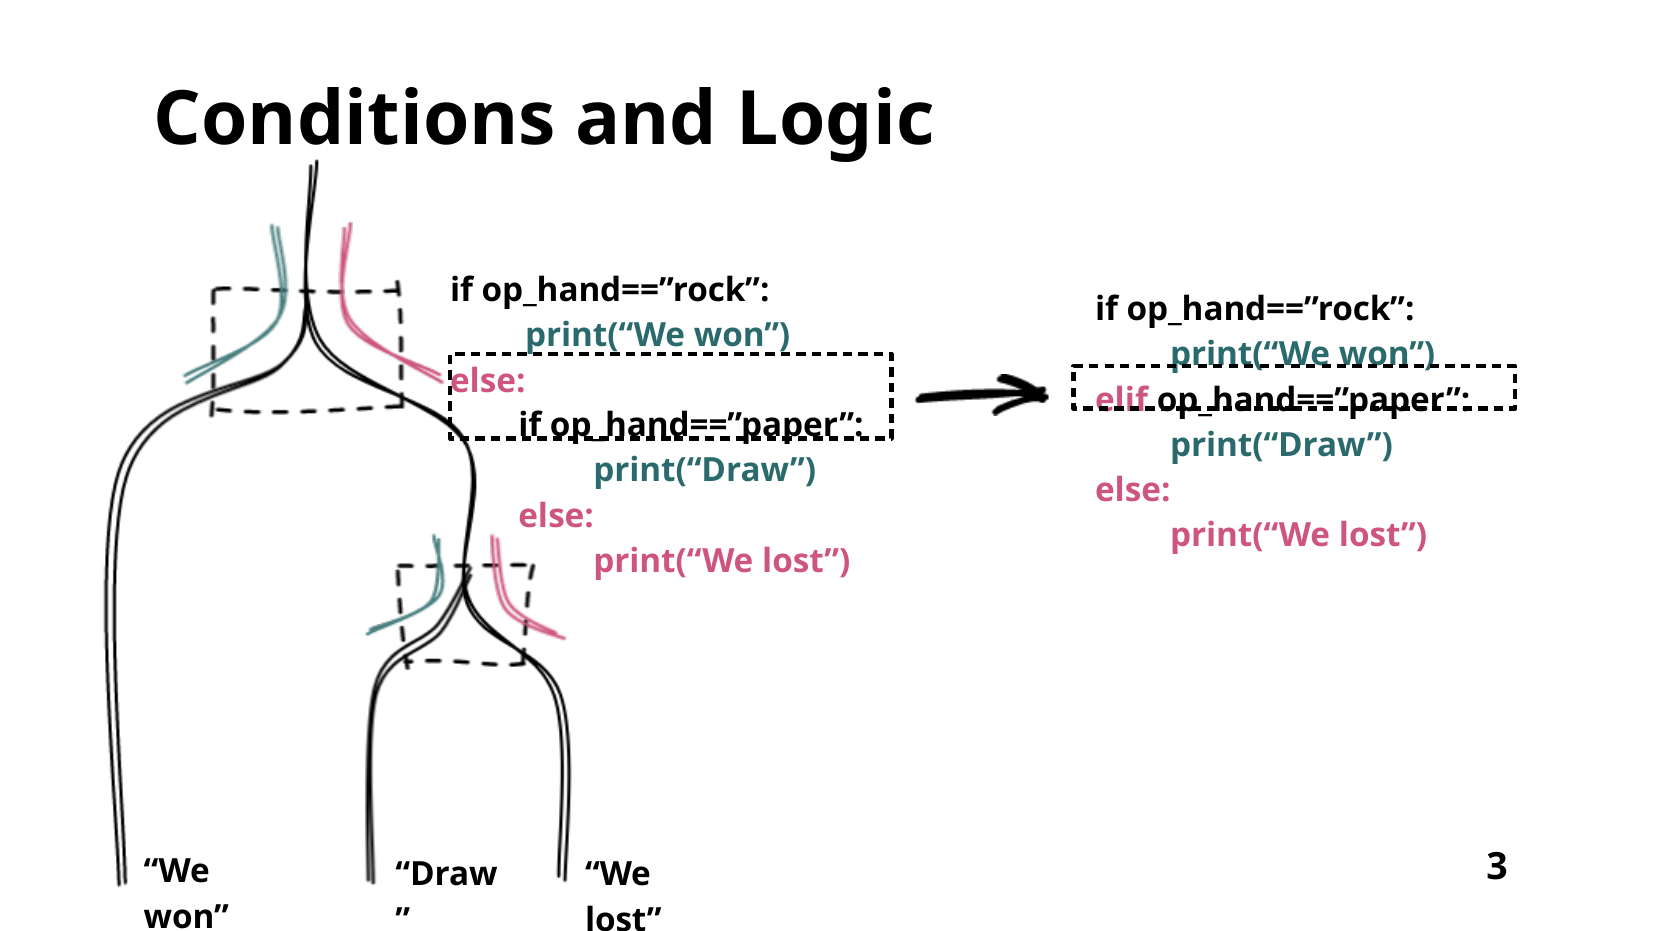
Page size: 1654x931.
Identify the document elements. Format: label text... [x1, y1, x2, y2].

text_box “We won” [128, 840, 287, 883]
text_box if op_hand==”paper”: print(“Draw”) else: print(“We lost”) [583, 439, 892, 526]
text_box “We lost” [570, 842, 733, 886]
text_box [450, 354, 892, 439]
text_box [1073, 365, 1516, 409]
title Conditions and Logic [82, 24, 1156, 206]
text_box if op_hand==”rock”: print(“We won”) else: [583, 266, 802, 354]
text_box “Draw” [380, 842, 519, 886]
text_box if op_hand==”rock”: print(“We won”) elif op_hand==”paper”: print(“Draw”) else: print(“We lost”) [1095, 285, 1582, 409]
text_box <number> [1495, 840, 1654, 896]
picture [902, 374, 1060, 416]
picture [90, 146, 583, 901]
